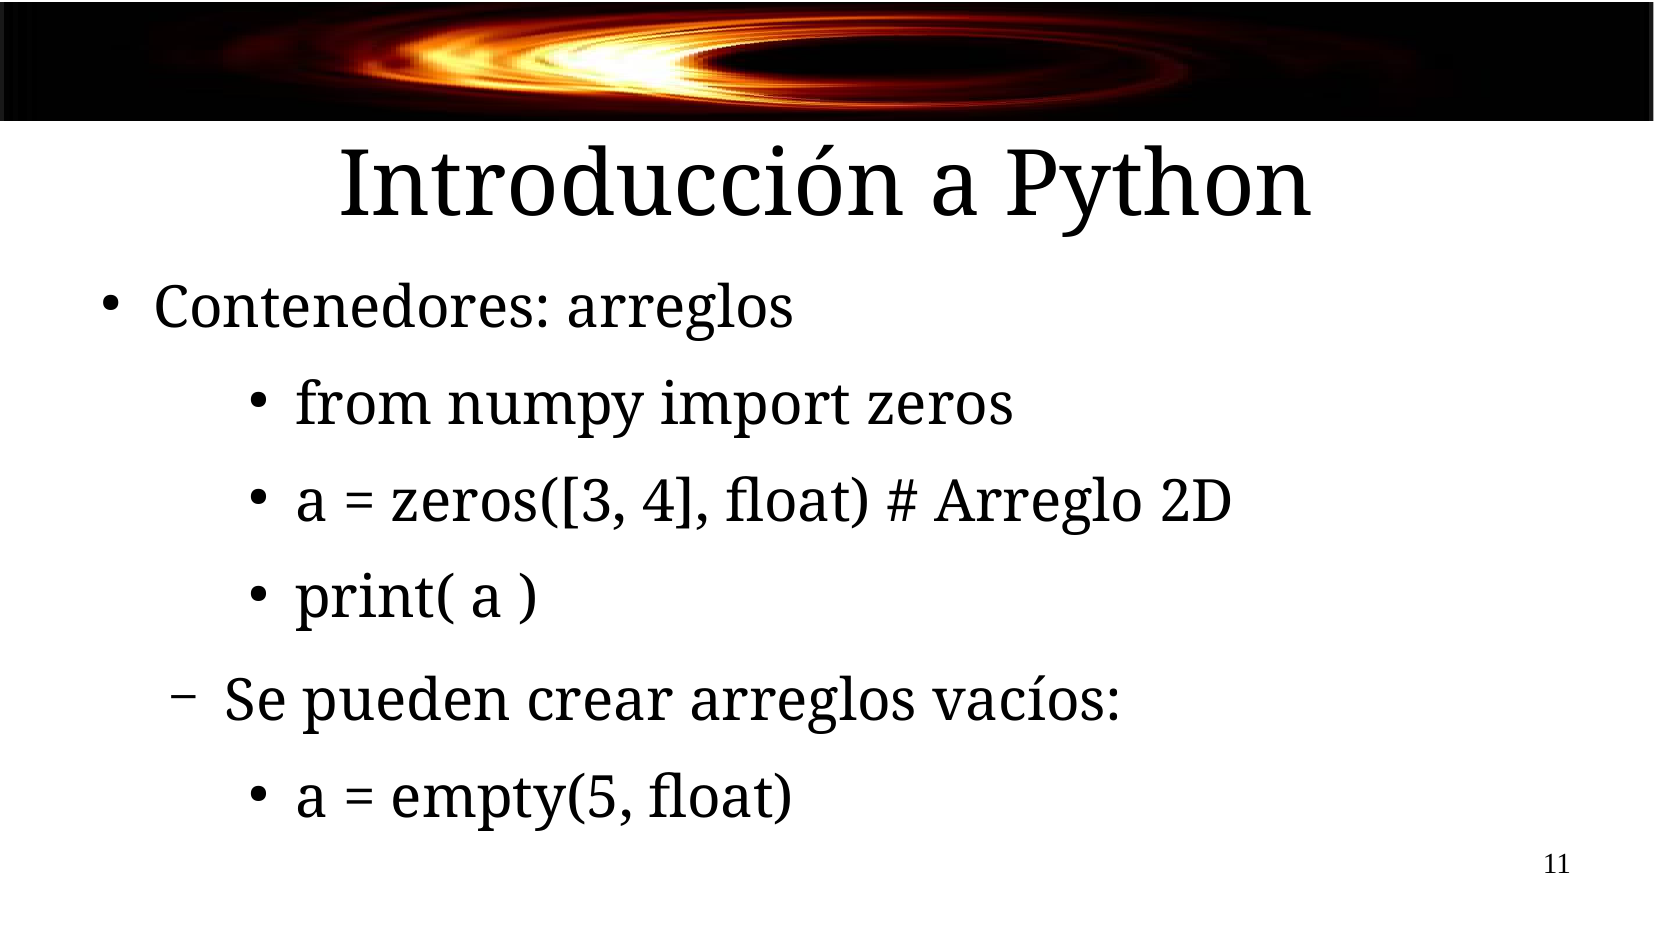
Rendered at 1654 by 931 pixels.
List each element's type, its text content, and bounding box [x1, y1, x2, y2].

list Contenedores: arreglos from numpy import zeros a = zeros([3, 4], float) # Arreglo 2D print( a ) Se pueden crear arreglos vacíos: a = empty(5, float) [82, 264, 1571, 901]
title Introducción a Python [82, 102, 1571, 258]
chart [770, 270, 889, 330]
picture [0, 2, 1654, 121]
